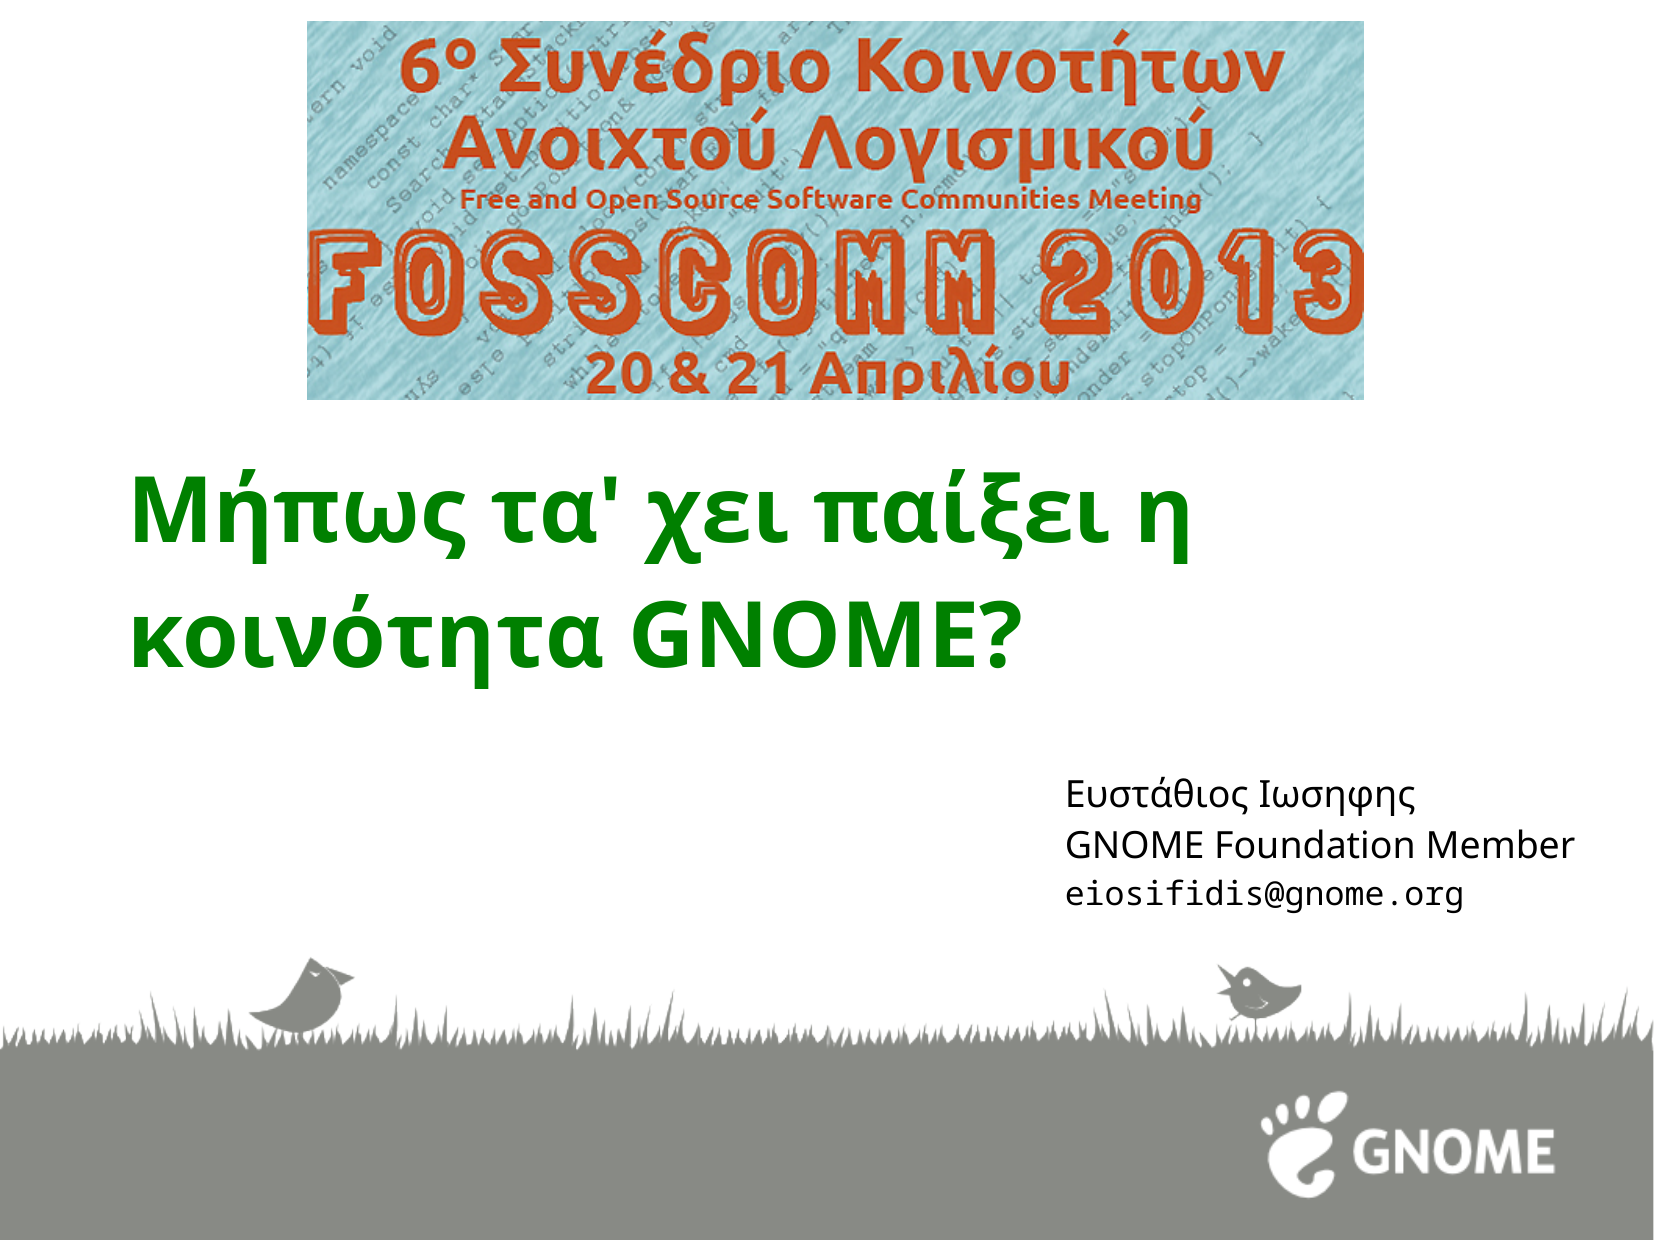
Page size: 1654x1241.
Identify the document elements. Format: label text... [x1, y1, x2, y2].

text_box Ευστάθιος Ιωσηφης GNOME Foundation Member eiosifidis@gnome.org [1050, 760, 1651, 911]
picture [0, 0, 1654, 1241]
text_box Μήπως τα' χει παίξει η κοινότητα GNOME? [112, 437, 1463, 699]
